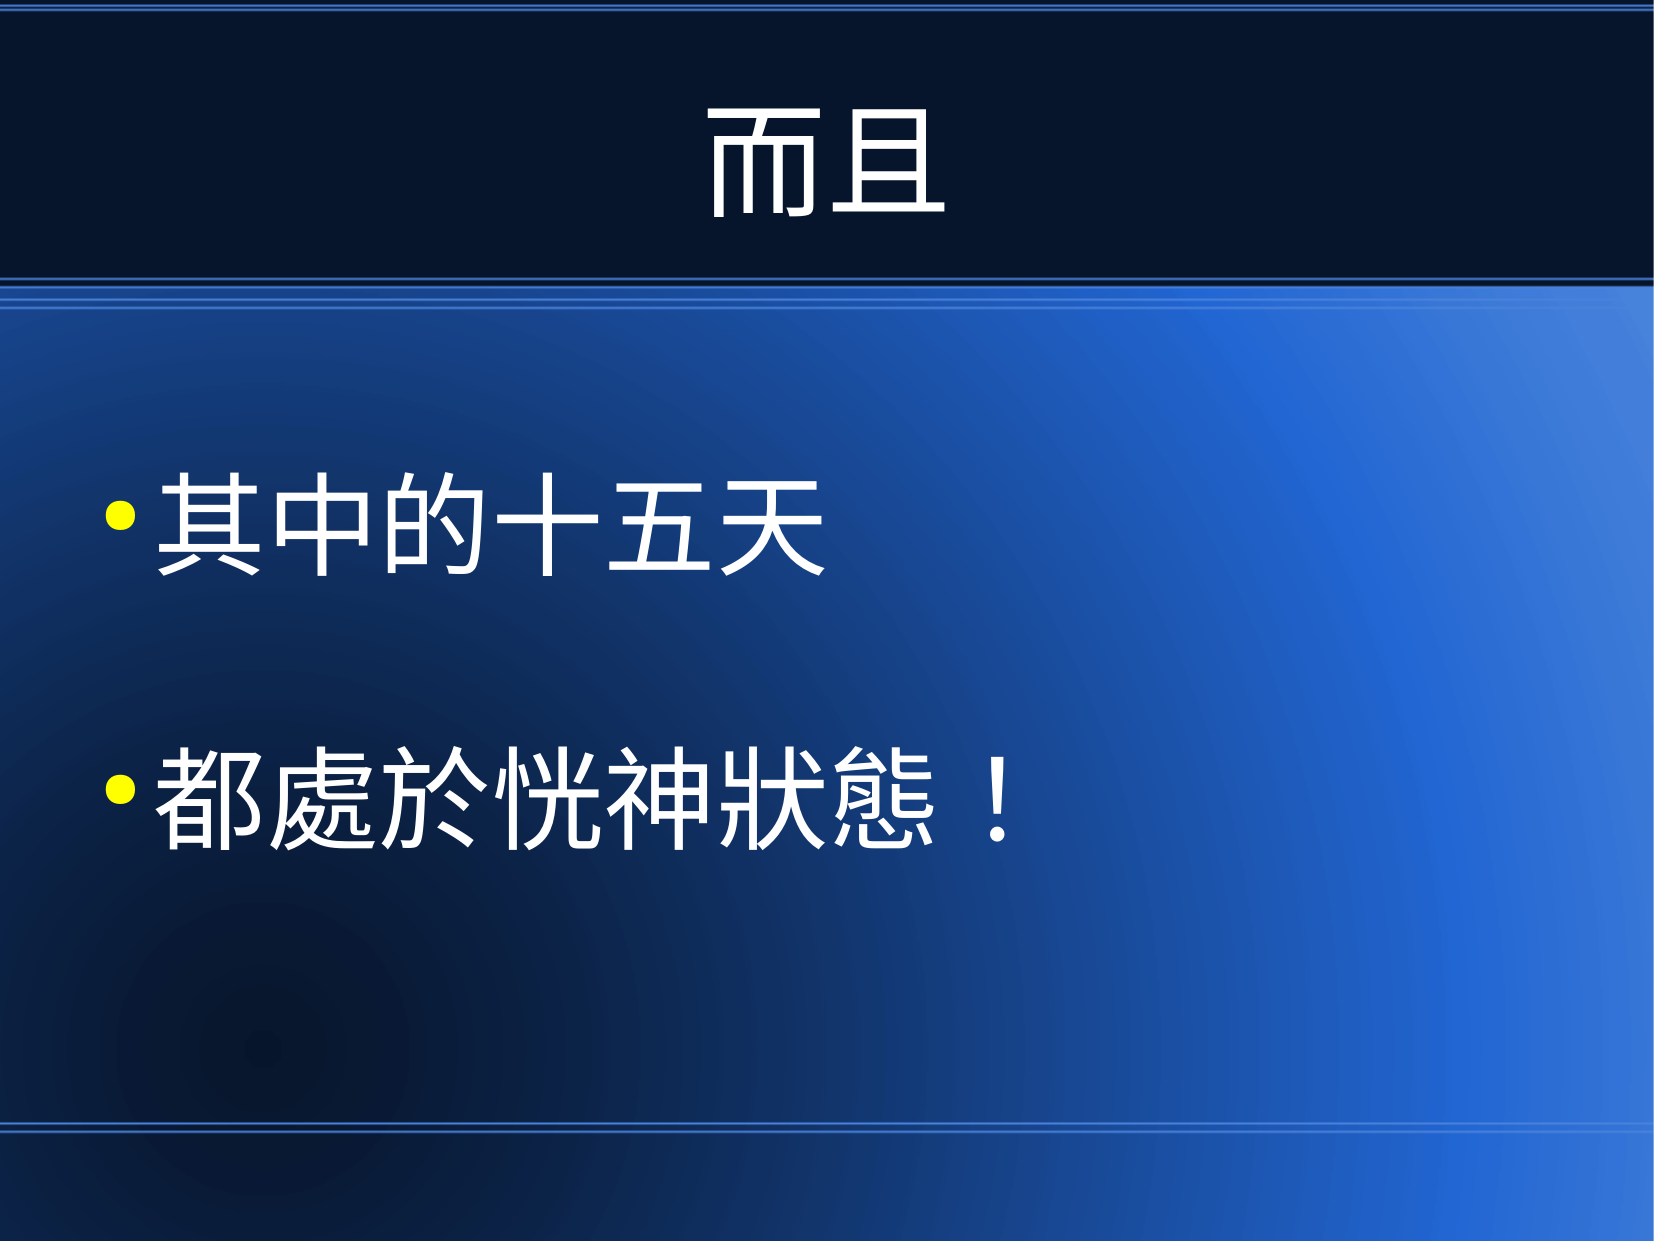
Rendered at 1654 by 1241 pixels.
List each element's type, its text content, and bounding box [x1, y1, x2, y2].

picture [0, 0, 1654, 1241]
title 而且 [82, 49, 1571, 257]
list 其中的十五天 都處於恍神狀態！ [82, 355, 1571, 1241]
